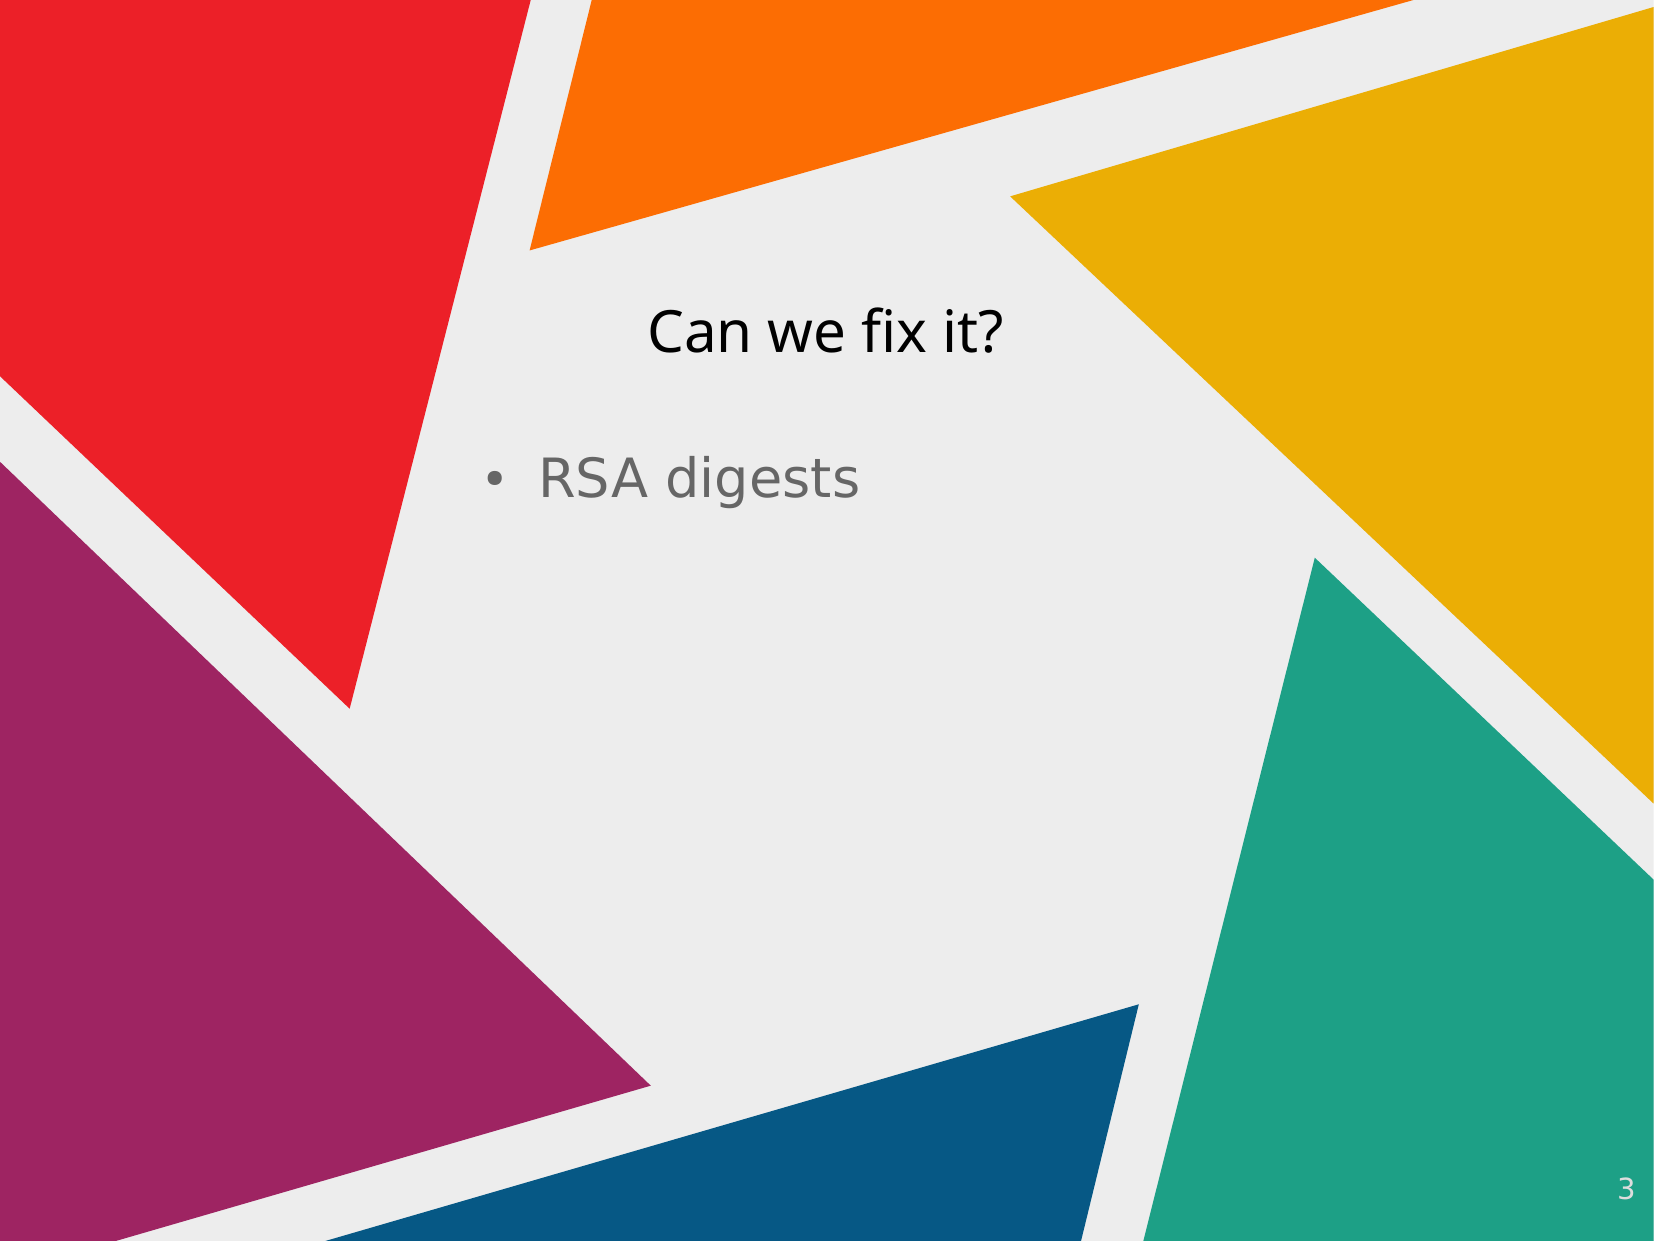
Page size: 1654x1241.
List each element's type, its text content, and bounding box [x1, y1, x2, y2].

list RSA digests [467, 447, 1191, 1005]
title Can we fix it? [467, 226, 1185, 434]
